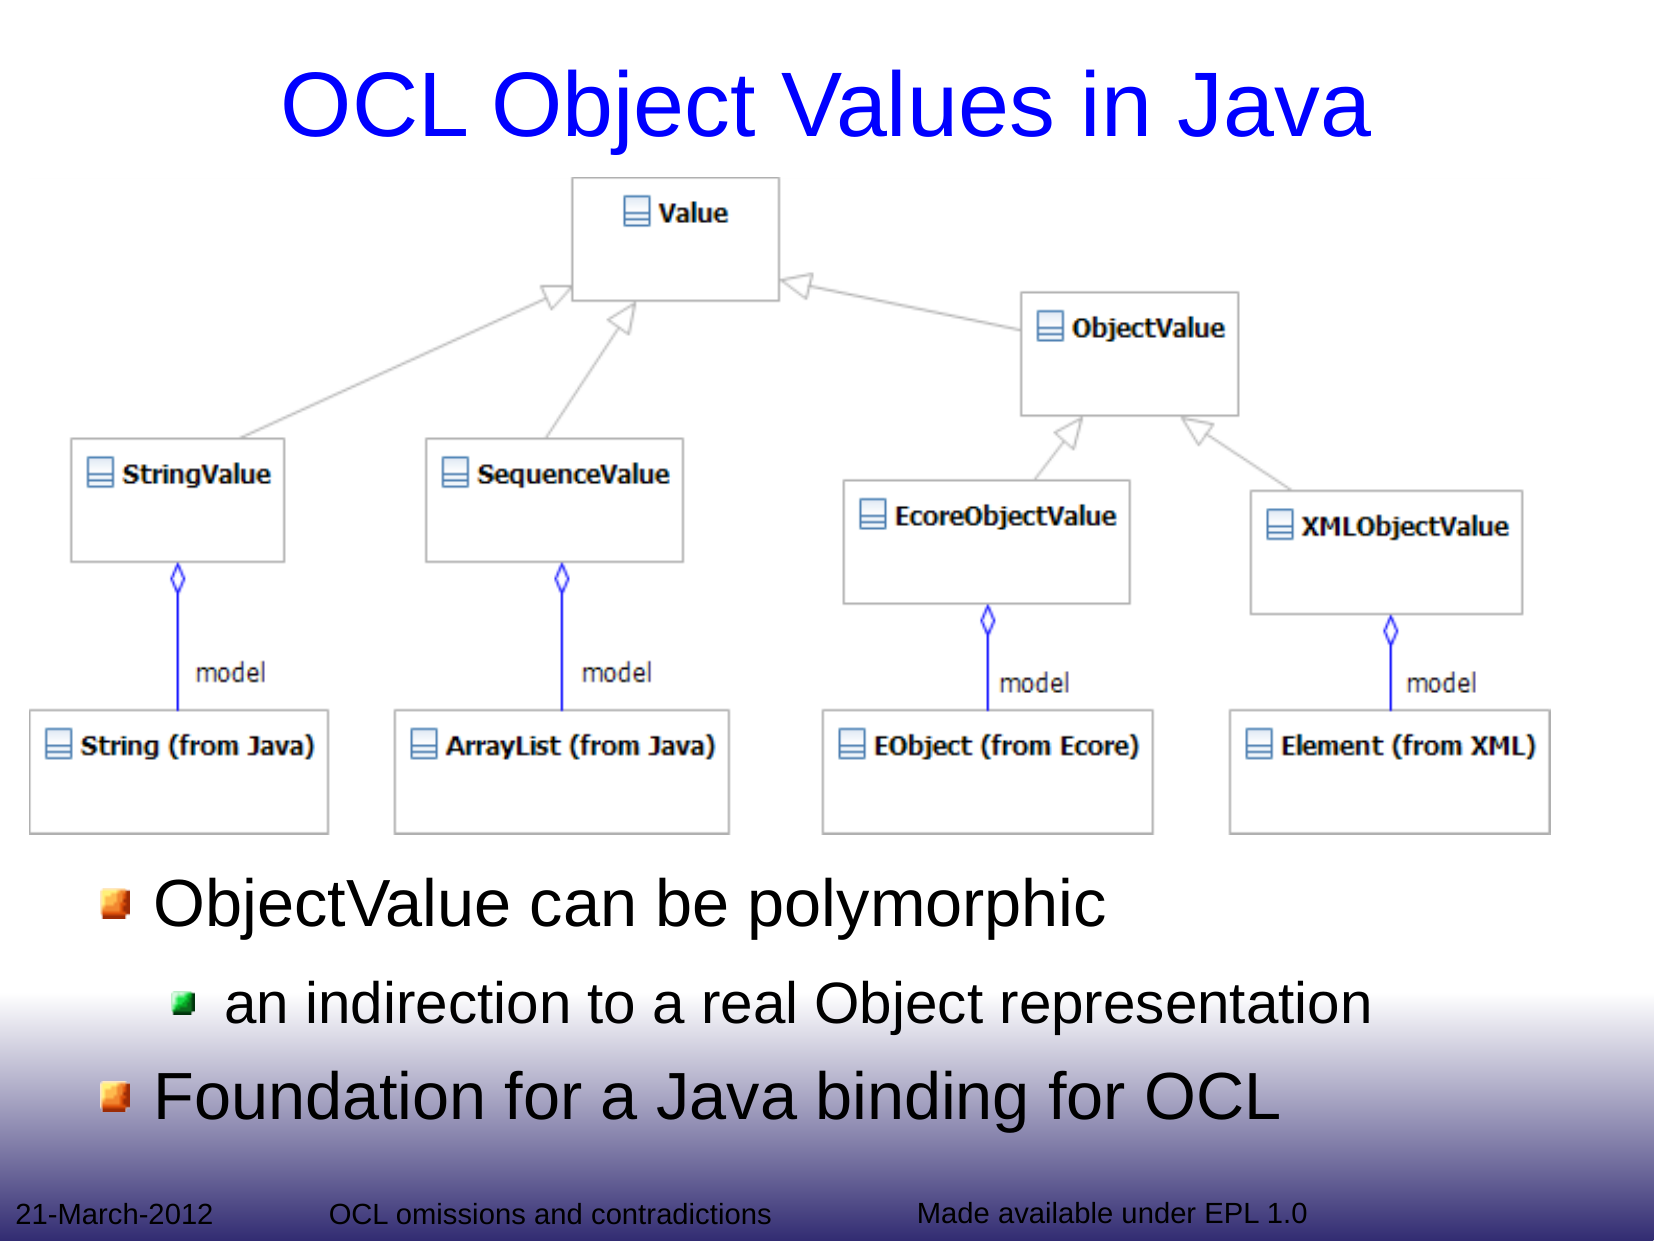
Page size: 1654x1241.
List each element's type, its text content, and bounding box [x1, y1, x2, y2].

title OCL Object Values in Java [82, 49, 1571, 160]
list ObjectValue can be polymorphic an indirection to a real Object representation Foundation for a Java binding for OCL [82, 866, 1571, 1148]
picture [29, 177, 1551, 835]
